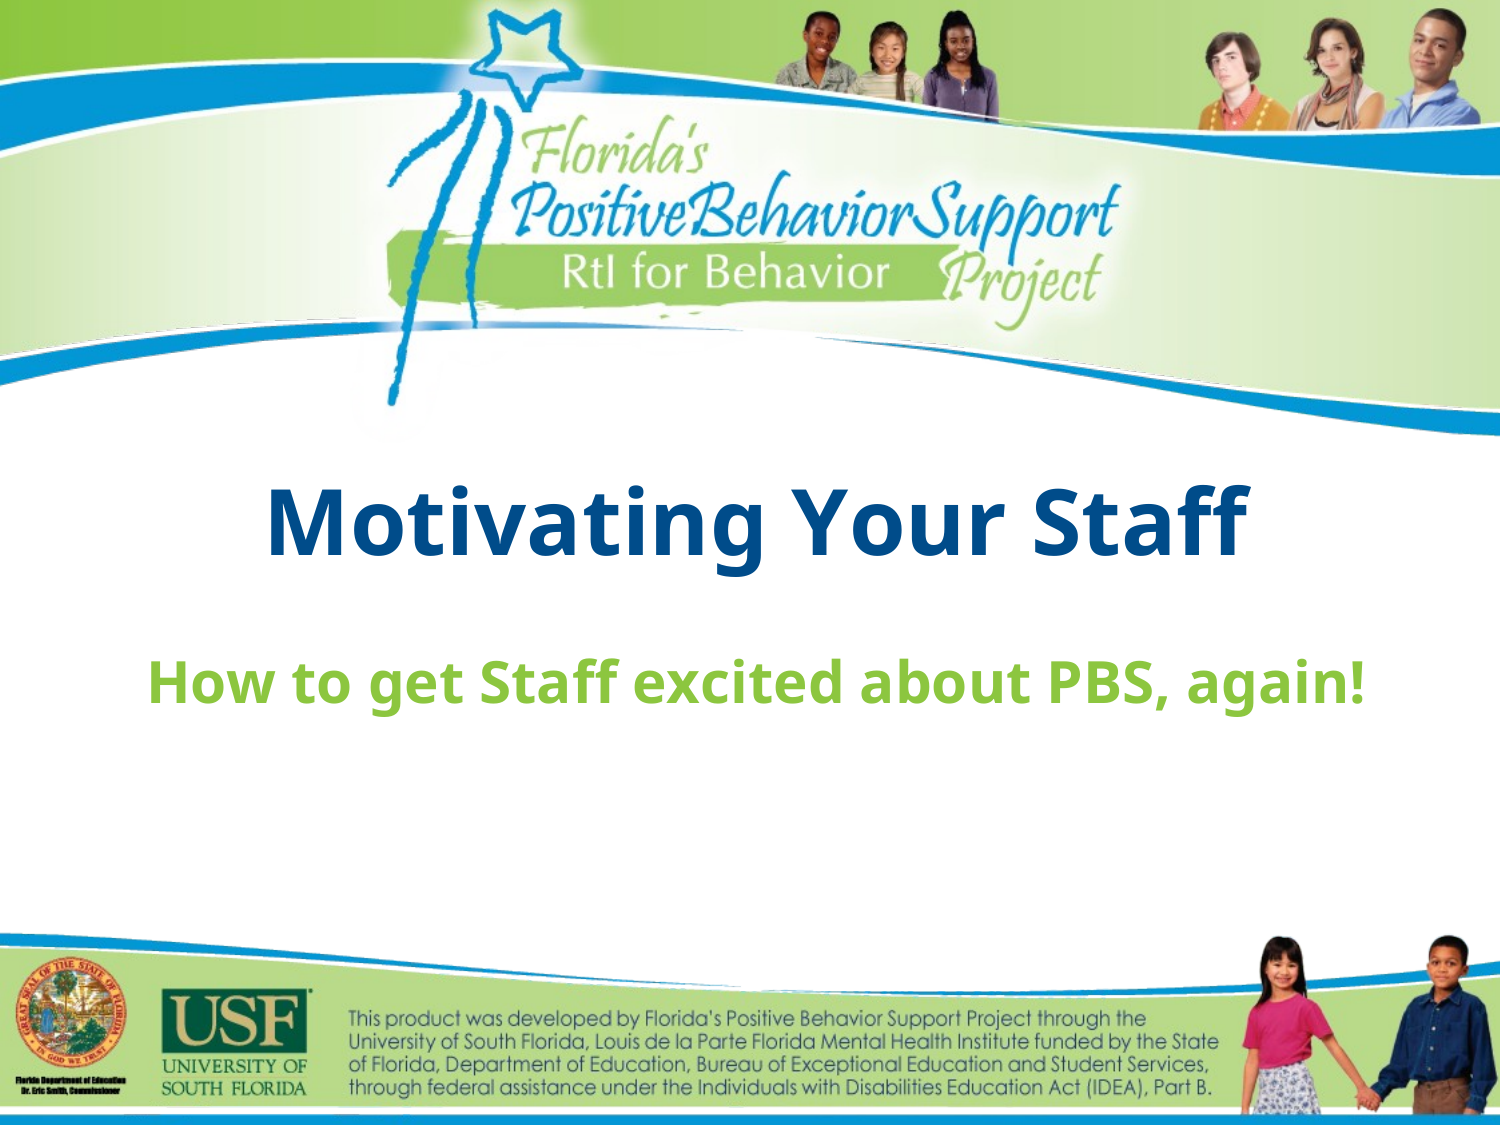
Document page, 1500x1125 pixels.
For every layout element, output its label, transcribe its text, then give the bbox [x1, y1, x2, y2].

title Motivating Your Staff [81, 425, 1432, 613]
picture [0, 0, 1500, 1116]
list How to get Staff excited about PBS, again! [81, 637, 1432, 876]
